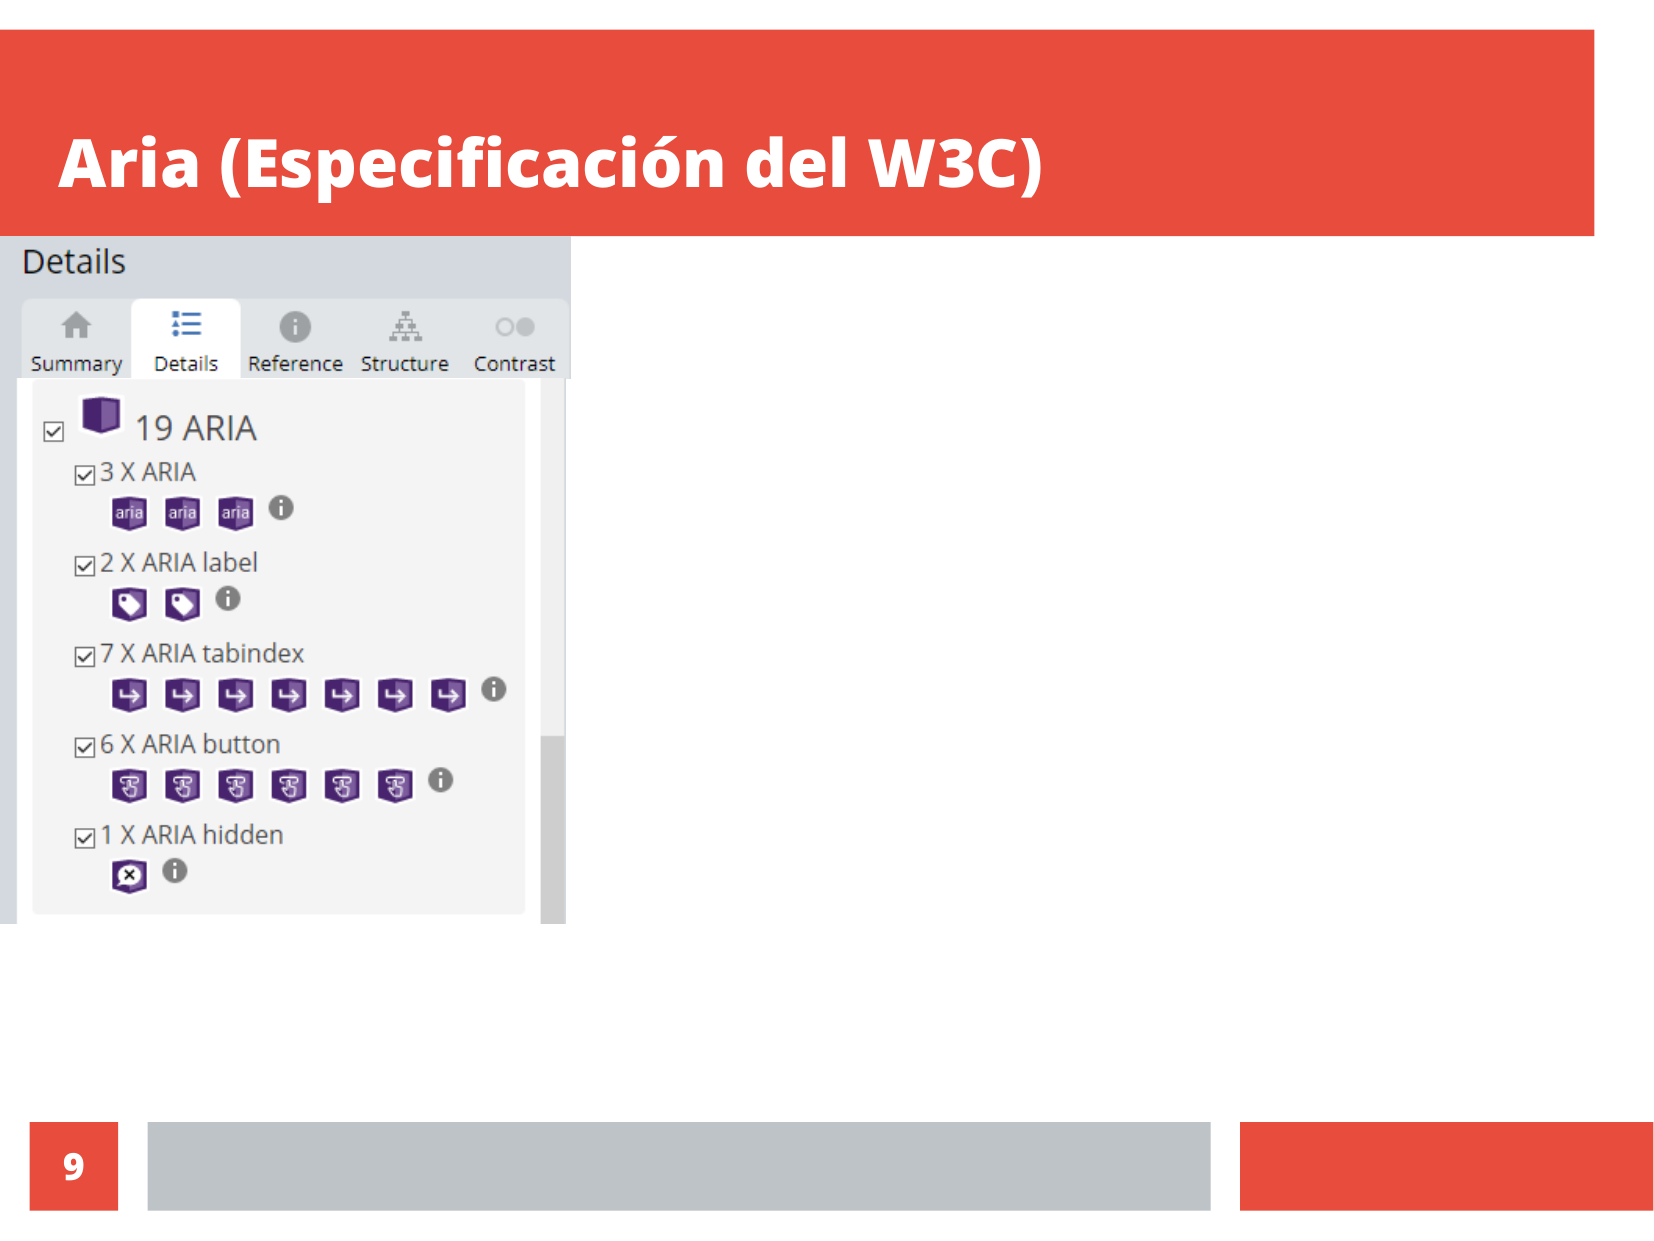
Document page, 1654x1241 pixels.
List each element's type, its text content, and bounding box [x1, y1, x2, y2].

picture [0, 236, 571, 924]
title Aria (Especificación del W3C) [59, 59, 1595, 207]
